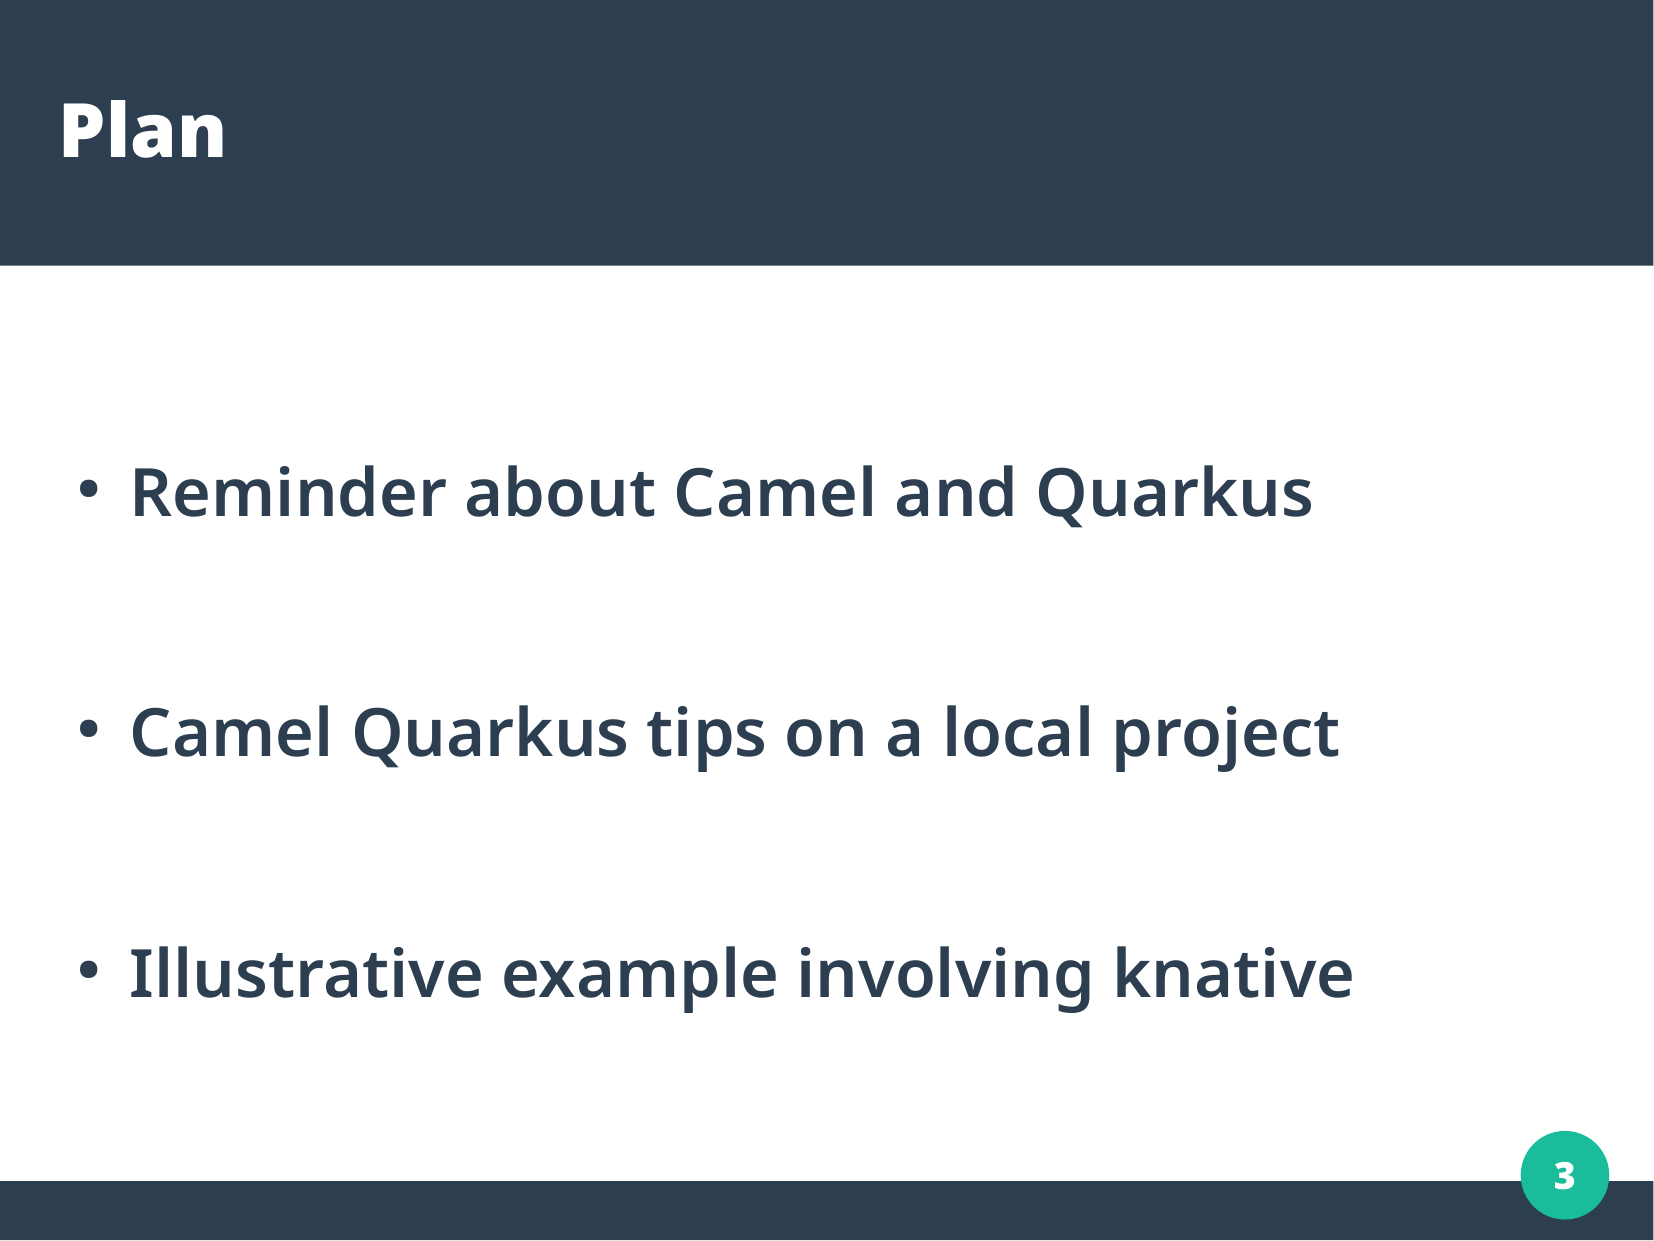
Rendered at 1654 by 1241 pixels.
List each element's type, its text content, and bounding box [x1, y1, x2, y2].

list Reminder about Camel and Quarkus Camel Quarkus tips on a local project Illustrative example involving knative [59, 324, 1595, 1152]
title Plan [59, 49, 1595, 207]
